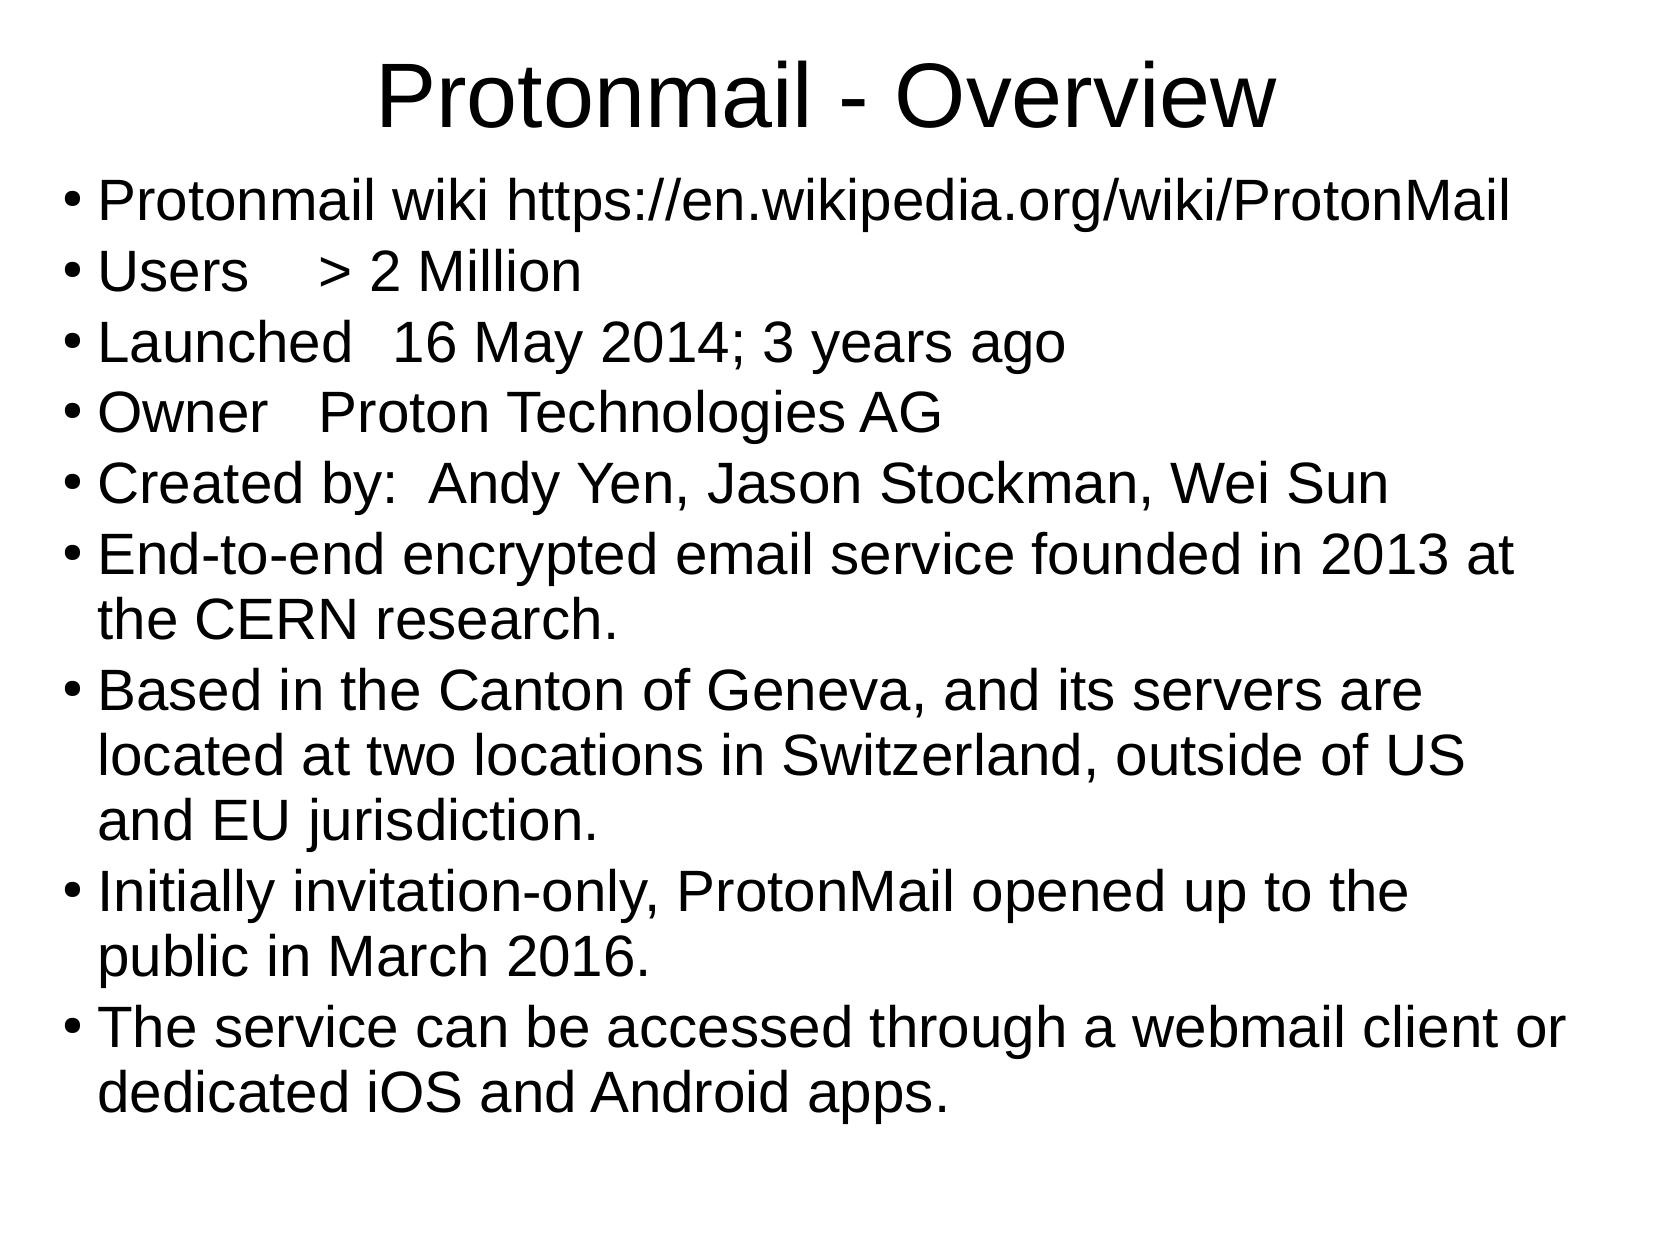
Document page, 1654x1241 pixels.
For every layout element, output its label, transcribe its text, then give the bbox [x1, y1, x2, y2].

title Protonmail - Overview [82, 44, 1571, 146]
text_box Protonmail wiki https://en.wikipedia.org/wiki/ProtonMail Users > 2 Million Launched 16 May 2014; 3 years ago Owner Proton Technologies AG Created by: Andy Yen, Jason Stockman, Wei Sun End-to-end encrypted email service founded in 2013 at the CERN research. Based in the Canton of Geneva, and its servers are located at two locations in Switzerland, outside of US and EU jurisdiction. Initially invitation-only, ProtonMail opened up to the public in March 2016. The service can be accessed through a webmail client or dedicated iOS and Android apps. [47, 146, 1595, 1146]
